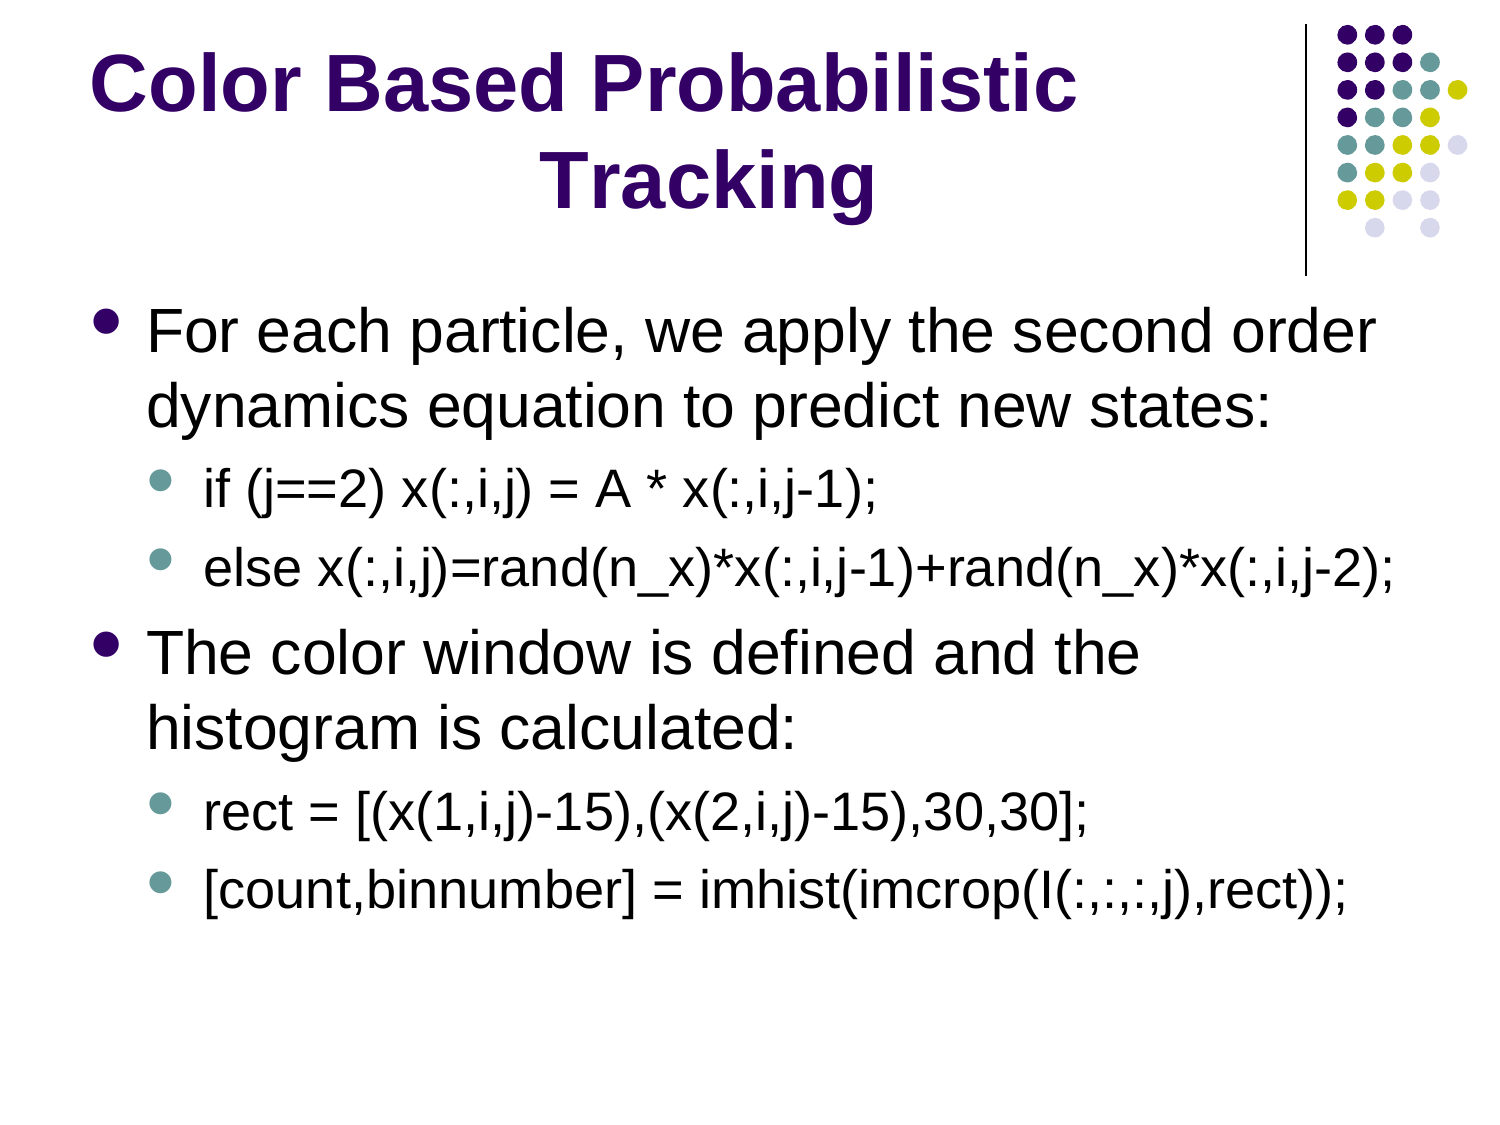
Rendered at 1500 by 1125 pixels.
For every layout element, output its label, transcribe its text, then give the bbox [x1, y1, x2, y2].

title Color Based Probabilistic Tracking [74, 20, 1313, 233]
list For each particle, we apply the second order dynamics equation to predict new states: if (j==2) x(:,i,j) = A * x(:,i,j-1); else x(:,i,j)=rand(n_x)*x(:,i,j-1)+rand(n_x)*x(:,i,j-2); The color window is defined and the histogram is calculated: rect = [(x(1,i,j)-15),(x(2,i,j)-15),30,30]; [count,binnumber] = imhist(imcrop(I(:,:,:,j),rect)); [75, 282, 1426, 1006]
